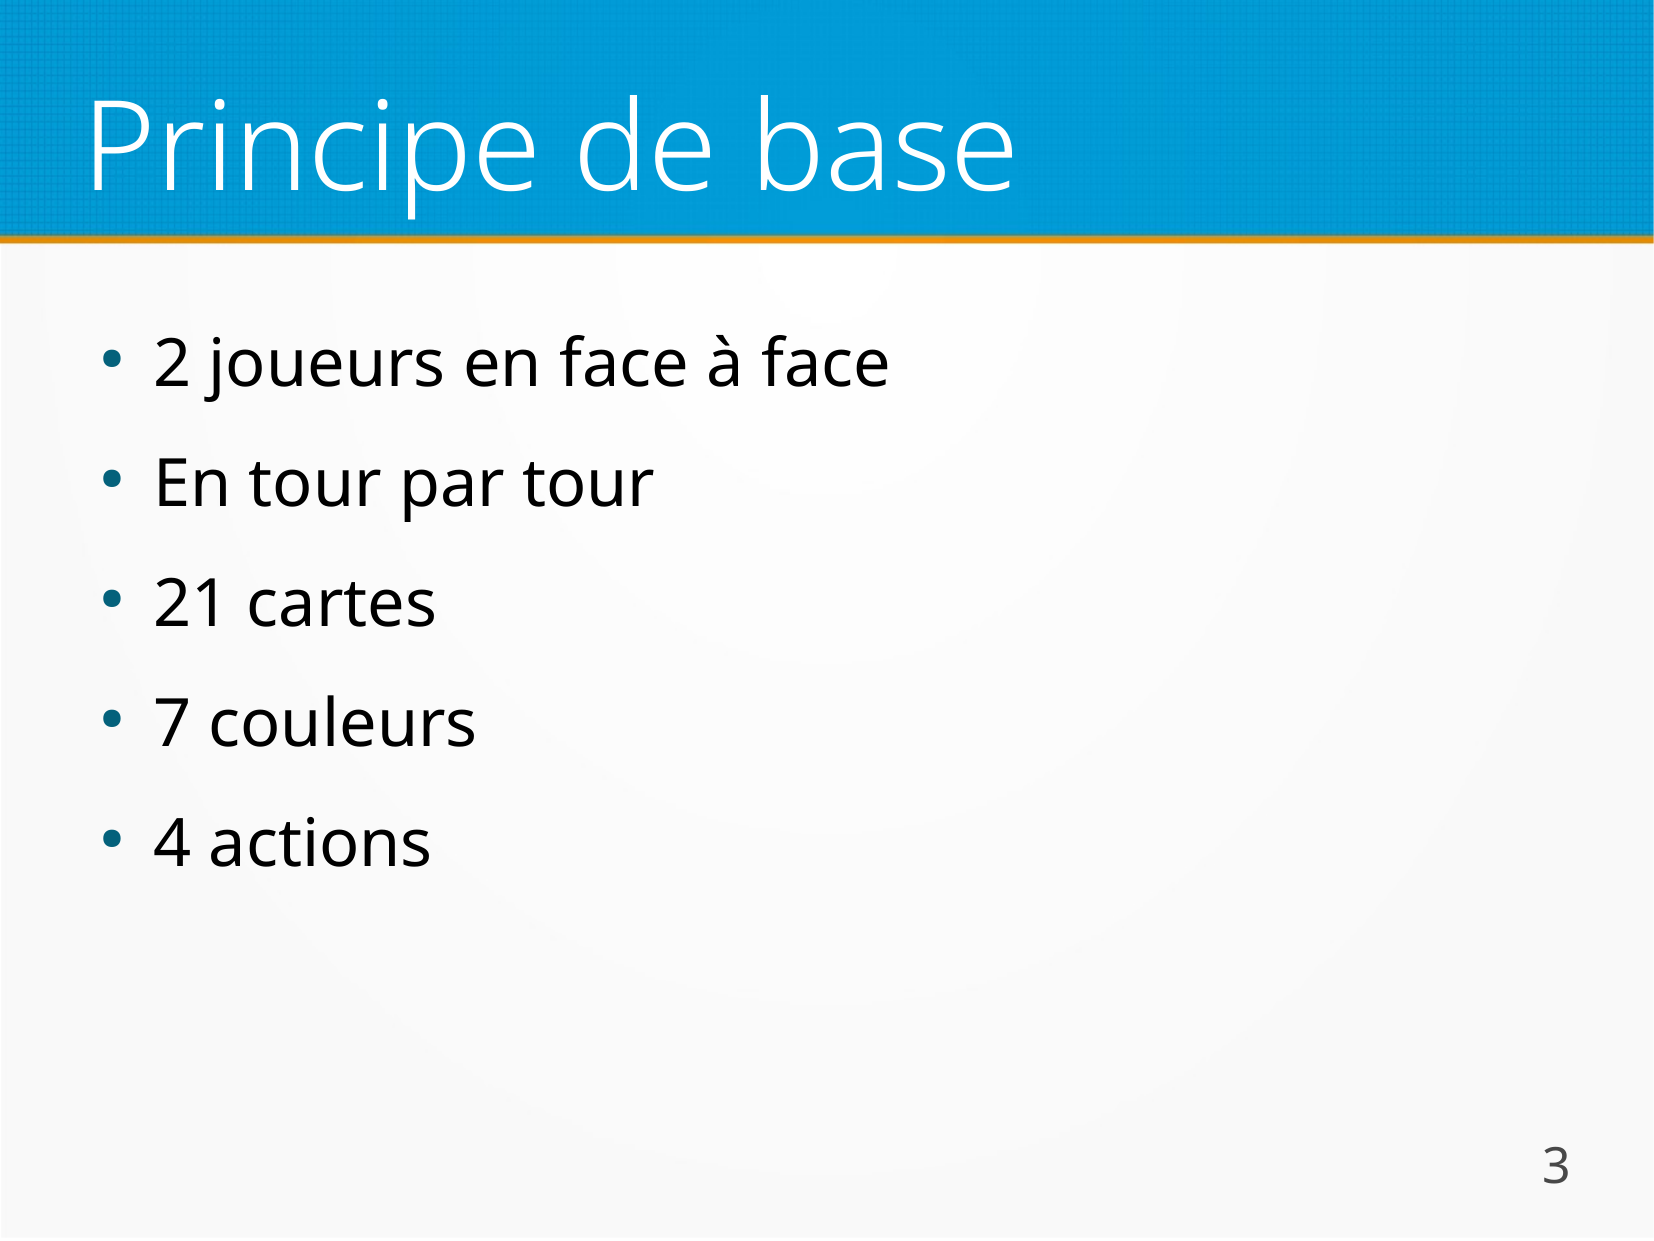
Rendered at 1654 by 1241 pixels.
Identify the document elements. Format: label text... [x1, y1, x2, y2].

list 2 joueurs en face à face En tour par tour 21 cartes 7 couleurs 4 actions [82, 315, 1563, 1081]
picture [0, 233, 1654, 1241]
title Principe de base [82, 19, 1571, 227]
